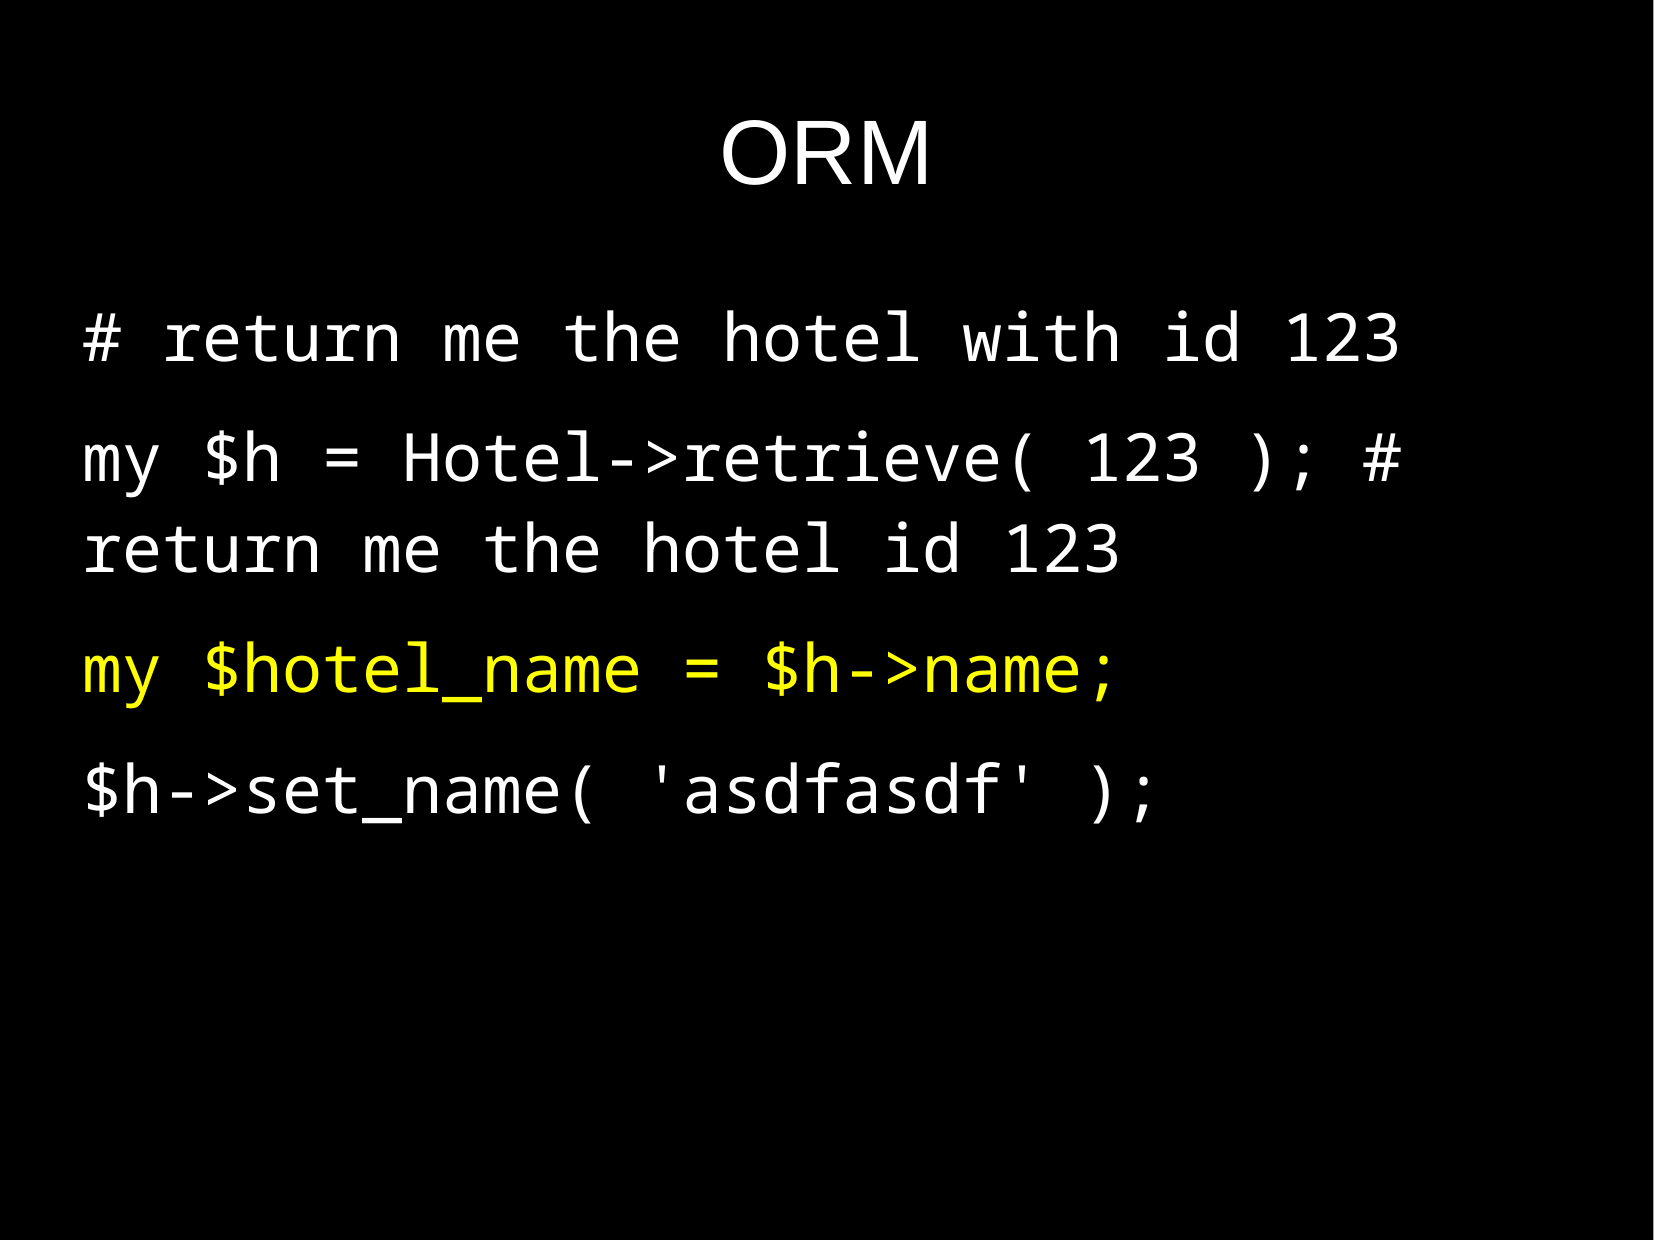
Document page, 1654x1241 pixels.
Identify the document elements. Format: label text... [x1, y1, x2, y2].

title ORM [82, 49, 1571, 257]
list # return me the hotel with id 123 my $h = Hotel->retrieve( 123 ); # return me the hotel id 123 my $hotel_name = $h->name; $h->set_name( 'asdfasdf' ); [82, 290, 1538, 1010]
